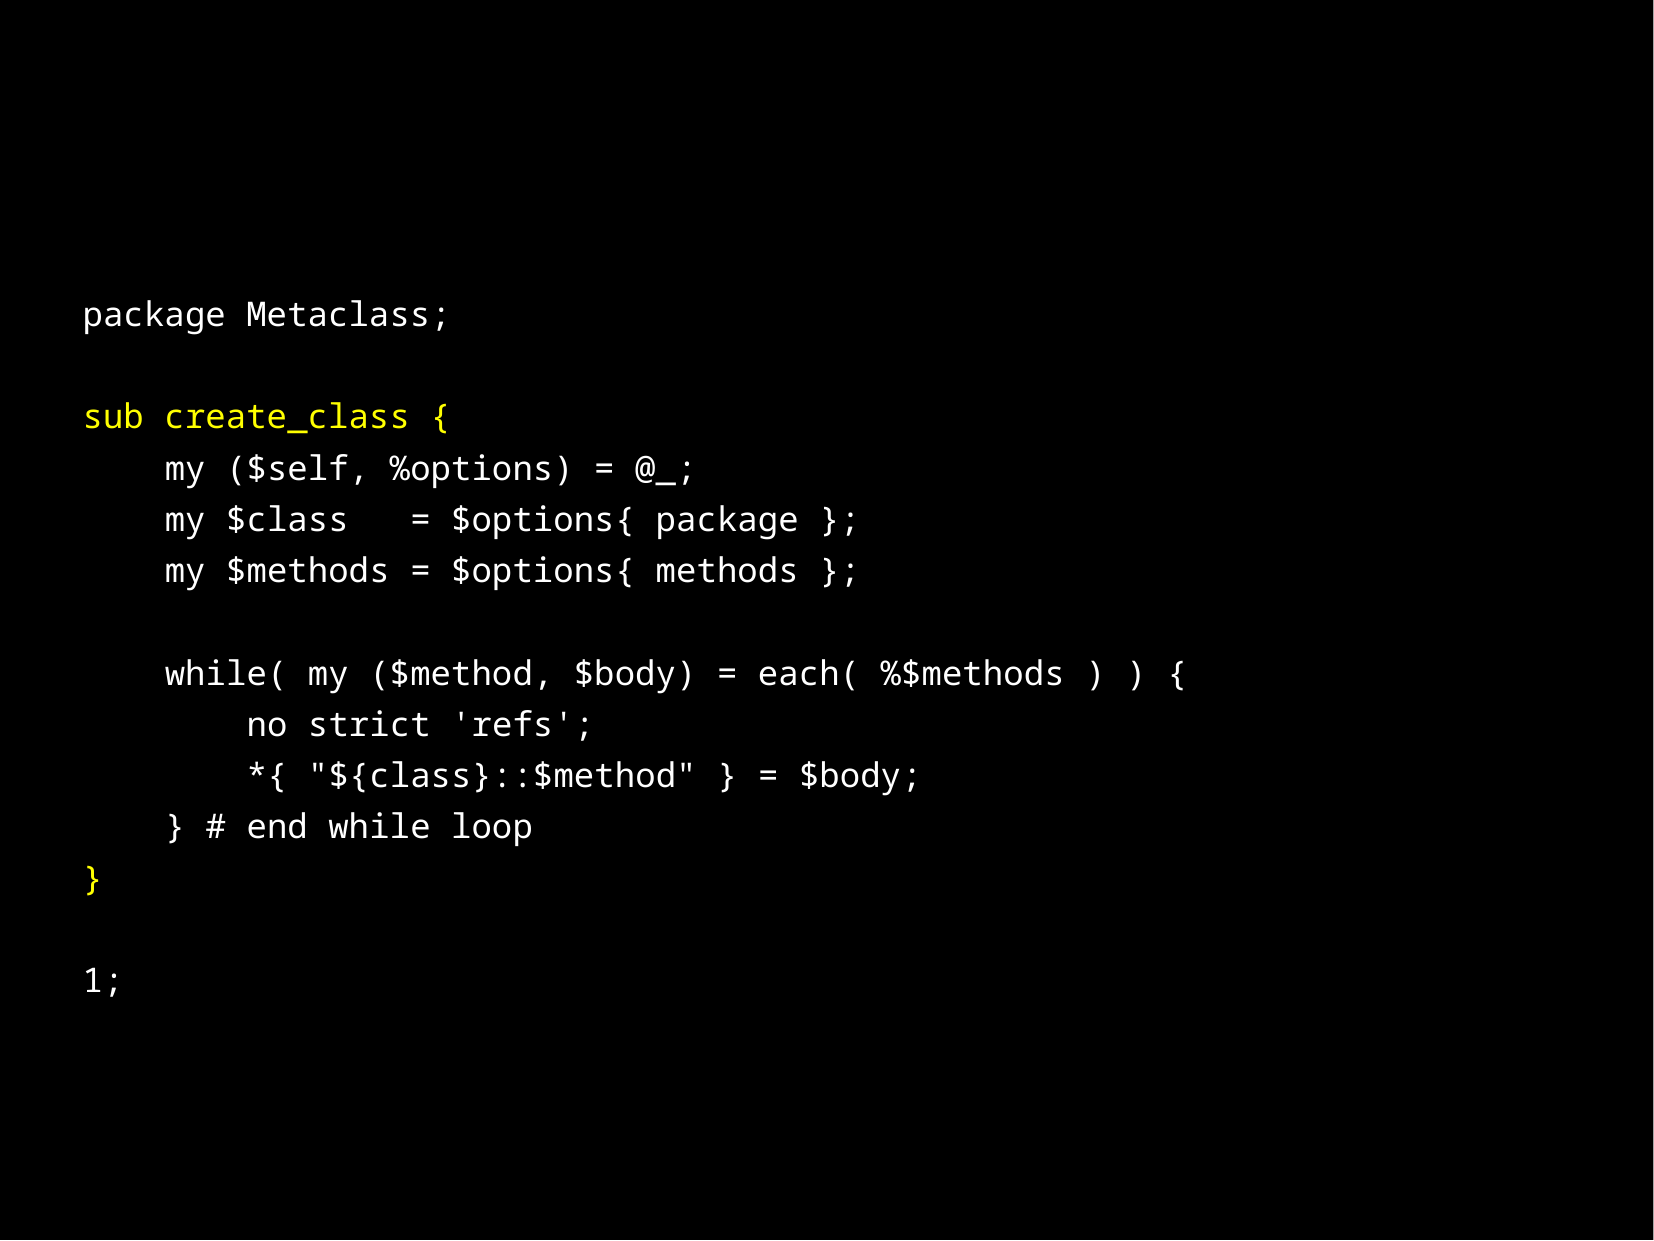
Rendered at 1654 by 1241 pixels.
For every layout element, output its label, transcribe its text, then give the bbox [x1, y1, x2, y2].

list package Metaclass; sub create_class { my ($self, %options) = @_; my $class = $options{ package }; my $methods = $options{ methods }; while( my ($method, $body) = each( %$methods ) ) { no strict 'refs'; *{ "${class}::$method" } = $body; } # end while loop } 1; [82, 290, 1538, 1010]
